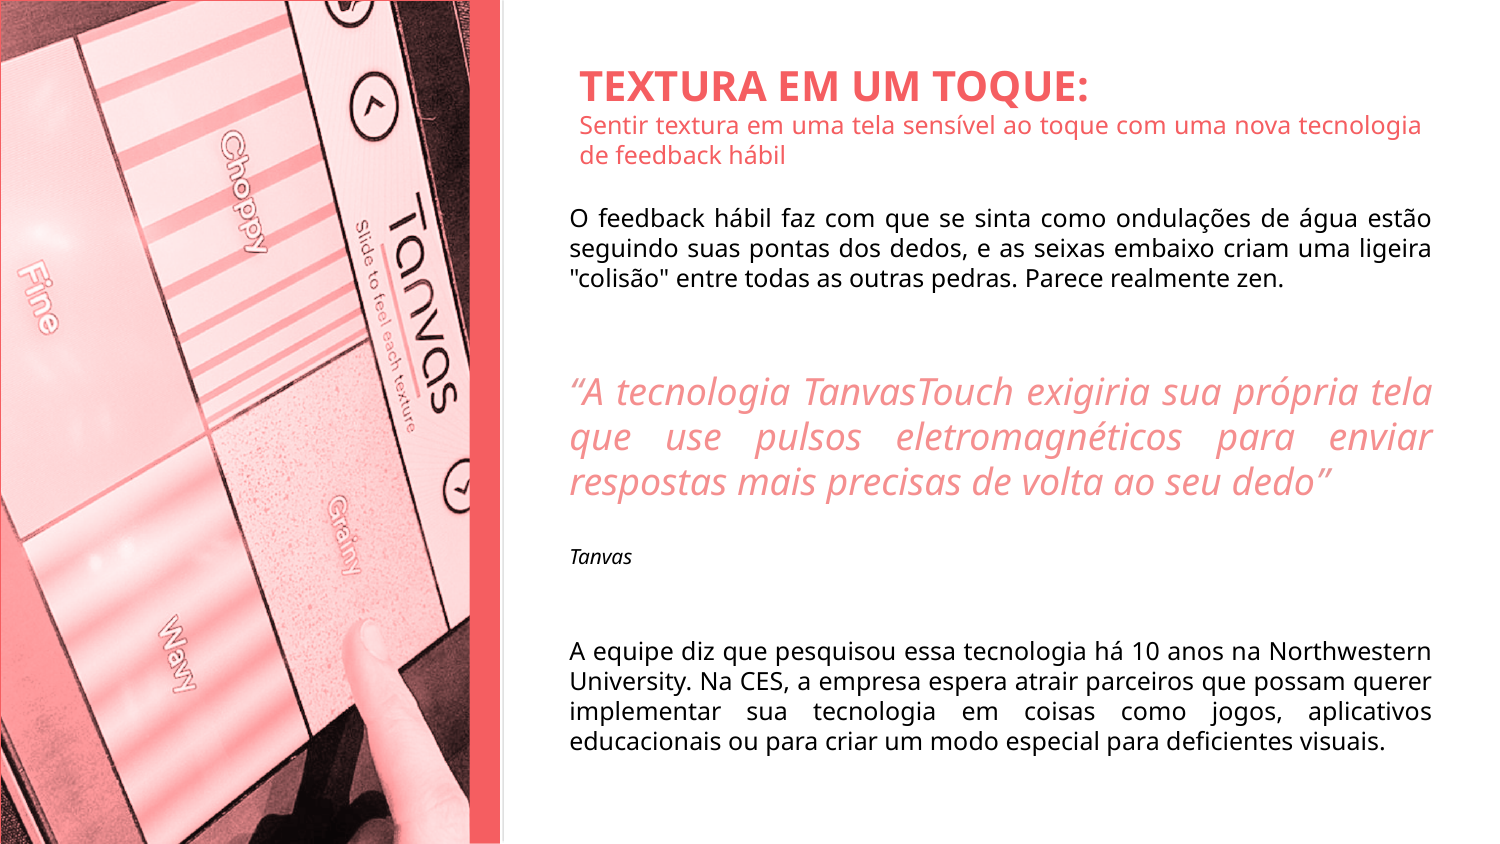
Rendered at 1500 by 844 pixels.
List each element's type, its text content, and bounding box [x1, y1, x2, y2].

list O feedback hábil faz com que se sinta como ondulações de água estão seguindo suas pontas dos dedos, e as seixas embaixo criam uma ligeira "colisão" entre todas as outras pedras. Parece realmente zen. “A tecnologia TanvasTouch exigiria sua própria tela que use pulsos eletromagnéticos para enviar respostas mais precisas de volta ao seu dedo” Tanvas A equipe diz que pesquisou essa tecnologia há 10 anos na Northwestern University. Na CES, a empresa espera atrair parceiros que possam querer implementar sua tecnologia em coisas como jogos, aplicativos educacionais ou para criar um modo especial para deficientes visuais. [554, 187, 1449, 729]
picture [0, 1, 470, 844]
text_box TEXTURA EM UM TOQUE: Sentir textura em uma tela sensível ao toque com uma nova tecnologia de feedback hábil [564, 44, 1439, 154]
